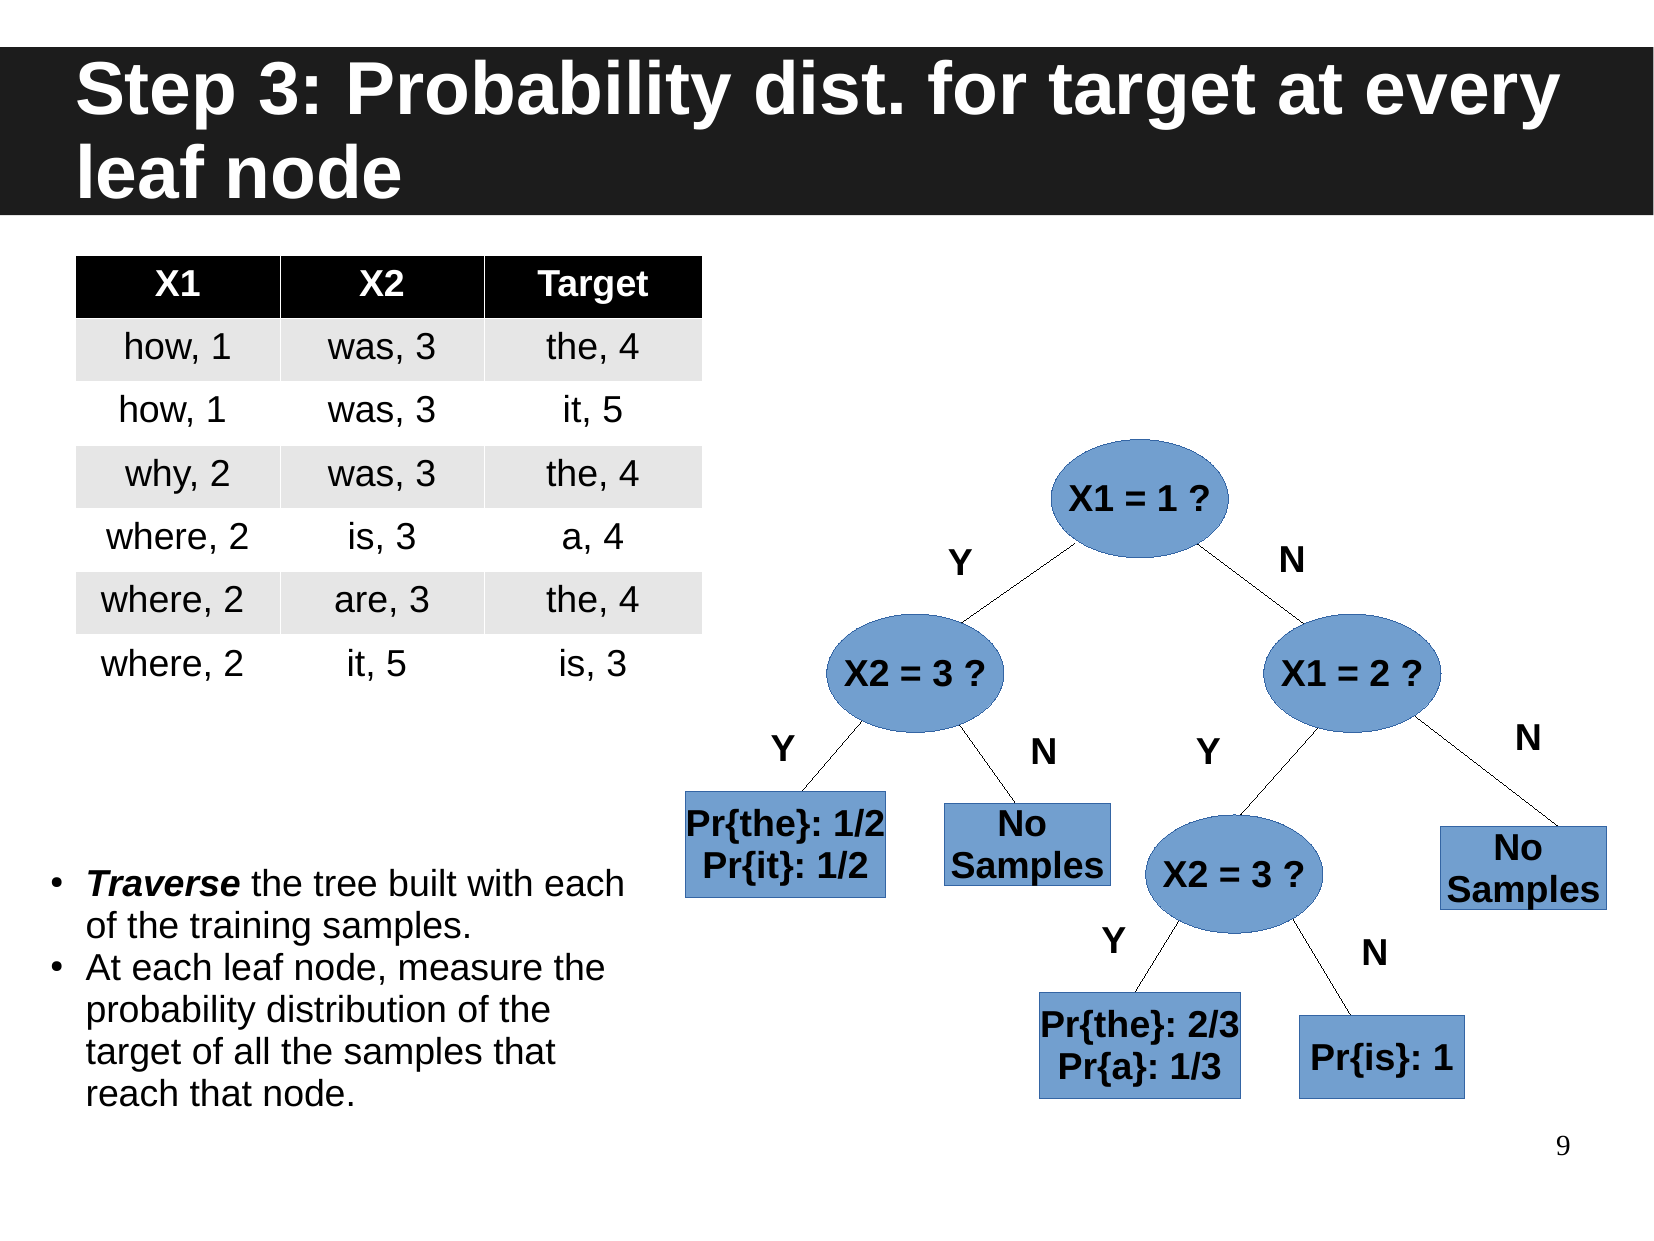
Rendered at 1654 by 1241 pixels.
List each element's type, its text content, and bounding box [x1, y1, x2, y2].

table_cell the, 4 [485, 319, 702, 381]
table_cell how, 1 [76, 382, 280, 445]
text_box Pr{the}: 1/2 Pr{it}: 1/2 [685, 791, 886, 898]
text_box N [1500, 708, 1560, 766]
table_cell it, 5 [485, 382, 702, 445]
table_cell where, 2 [76, 572, 280, 634]
table_cell why, 2 [76, 446, 280, 508]
text_box N [1263, 531, 1335, 589]
table_cell is, 3 [281, 509, 484, 571]
table_cell where, 2 [76, 635, 280, 692]
text_box Y [933, 533, 993, 591]
title Step 3: Probability dist. for target at every leaf node [0, 47, 1654, 216]
table_header Target [485, 256, 702, 318]
table_cell the, 4 [485, 572, 702, 634]
text_box No Samples [1440, 826, 1607, 910]
text_box Y [755, 720, 815, 778]
table_cell is, 3 [485, 635, 702, 692]
text_box N [1346, 923, 1406, 981]
table_cell was, 3 [281, 319, 484, 381]
table_cell where, 2 [76, 509, 280, 571]
text_box Pr{the}: 2/3 Pr{a}: 1/3 [1039, 992, 1241, 1099]
text_box Y [1086, 911, 1146, 969]
text_box X2 = 3 ? [826, 614, 1004, 733]
text_box Y [1181, 722, 1241, 780]
text_box X2 = 3 ? [1145, 814, 1323, 934]
table_cell are, 3 [281, 572, 484, 634]
table_cell was, 3 [281, 382, 484, 445]
text_box No Samples [944, 803, 1111, 886]
table_cell it, 5 [281, 635, 484, 692]
table_cell how, 1 [76, 319, 280, 381]
table_header X2 [281, 256, 484, 318]
table_header X1 [76, 256, 280, 318]
table_cell was, 3 [281, 446, 484, 508]
table_cell a, 4 [485, 509, 702, 571]
text_box X1 = 1 ? [1051, 439, 1229, 558]
text_box N [1015, 722, 1075, 780]
text_box X1 = 2 ? [1263, 614, 1442, 733]
text_box Pr{is}: 1 [1299, 1015, 1465, 1099]
table_cell the, 4 [485, 446, 702, 508]
text_box Traverse the tree built with each of the training samples. At each leaf node, measure the probability distribution of the target of all the samples that reach that node. [35, 855, 662, 1123]
